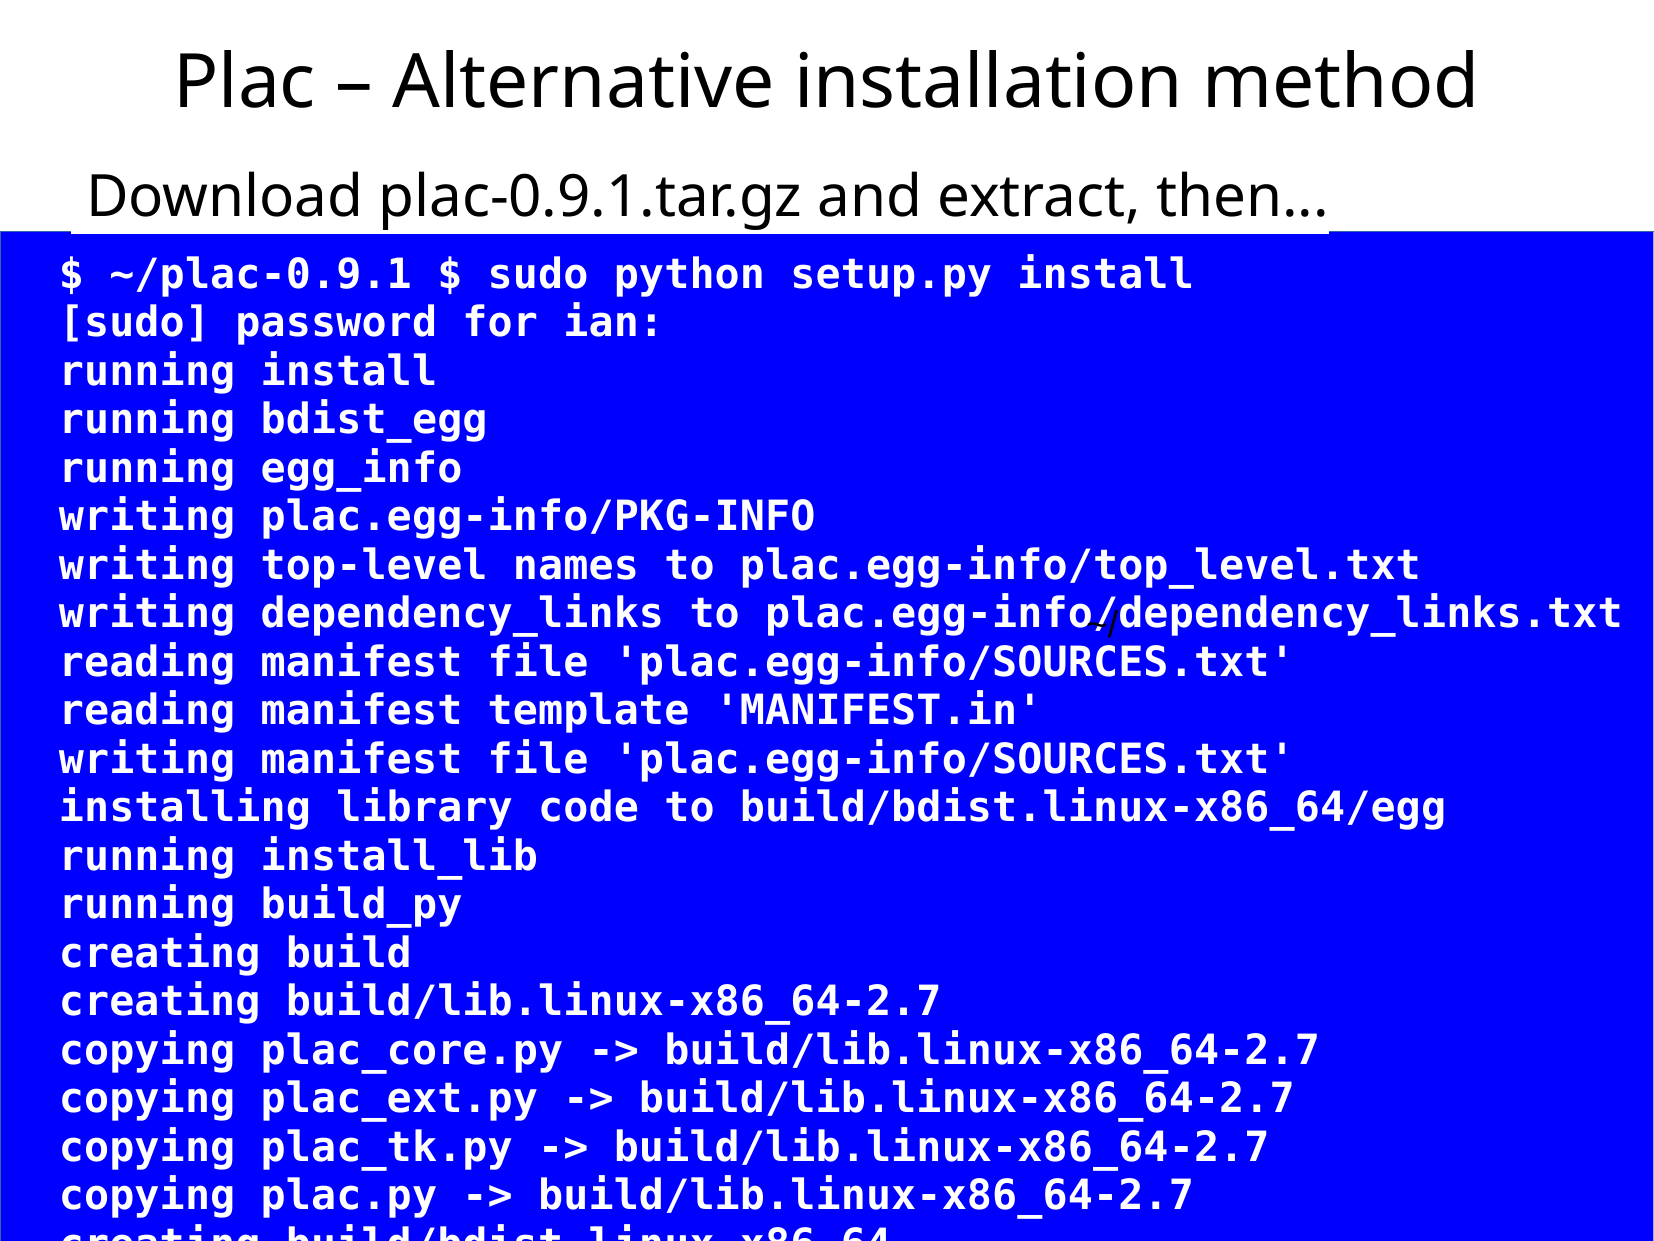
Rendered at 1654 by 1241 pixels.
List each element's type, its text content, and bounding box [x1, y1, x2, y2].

text_box ~/ [1071, 596, 1134, 654]
text_box Download plac-0.9.1.tar.gz and extract, then... [70, 154, 1642, 237]
title Plac – Alternative installation method [82, 36, 1571, 120]
text_box $ ~/plac-0.9.1 $ sudo python setup.py install [sudo] password for ian: running install running bdist_egg running egg_info writing plac.egg-info/PKG-INFO writing top-level names to plac.egg-info/top_level.txt writing dependency_links to plac.egg-info/dependency_links.txt reading manifest file 'plac.egg-info/SOURCES.txt' reading manifest template 'MANIFEST.in' writing manifest file 'plac.egg-info/SOURCES.txt' installing library code to build/bdist.linux-x86_64/egg running install_lib running build_py creating build creating build/lib.linux-x86_64-2.7 copying plac_core.py -> build/lib.linux-x86_64-2.7 copying plac_ext.py -> build/lib.linux-x86_64-2.7 copying plac_tk.py -> build/lib.linux-x86_64-2.7 copying plac.py -> build/lib.linux-x86_64-2.7 creating build/bdist.linux-x86_64 creating build/bdist.linux-x86_64/egg [0, 231, 1654, 1241]
